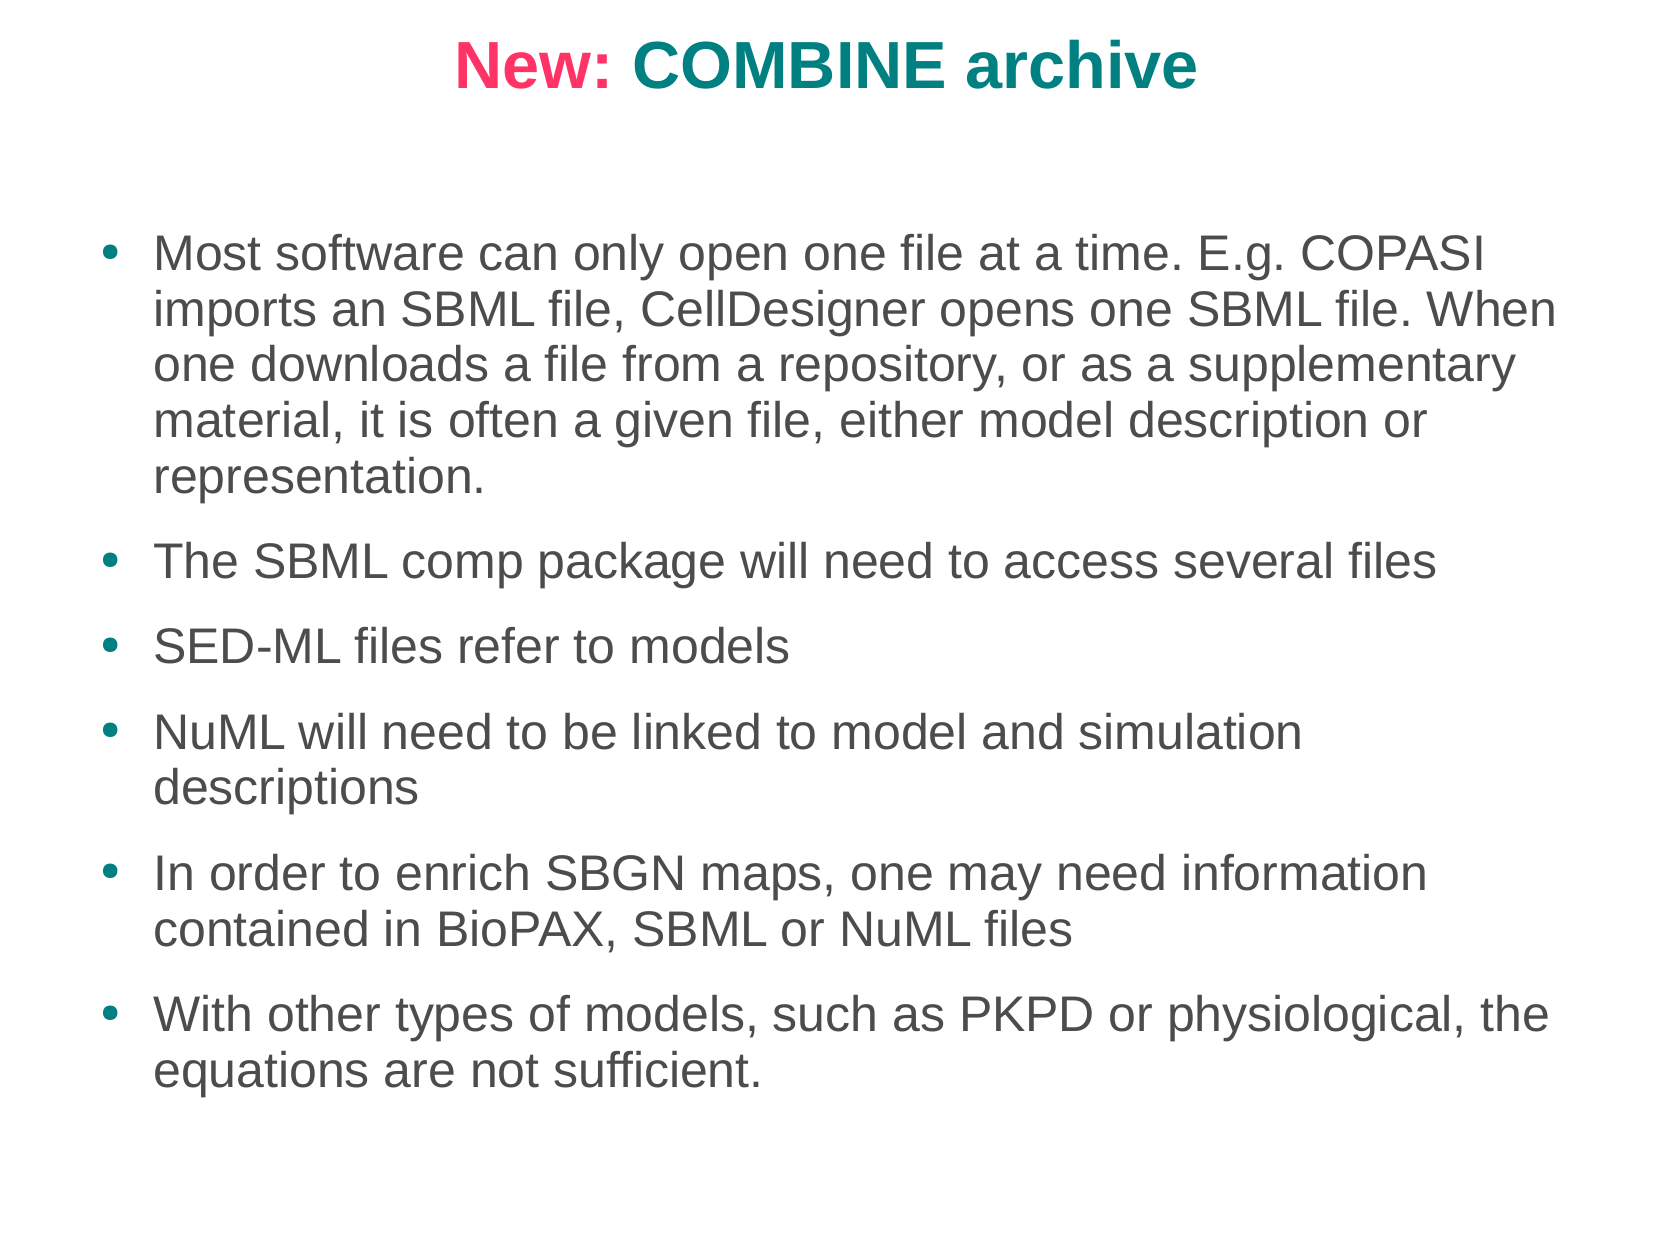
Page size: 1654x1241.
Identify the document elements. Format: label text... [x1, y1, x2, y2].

list Most software can only open one file at a time. E.g. COPASI imports an SBML file, CellDesigner opens one SBML file. When one downloads a file from a repository, or as a supplementary material, it is often a given file, either model description or representation. The SBML comp package will need to access several files SED-ML files refer to models NuML will need to be linked to model and simulation descriptions In order to enrich SBGN maps, one may need information contained in BioPAX, SBML or NuML files With other types of models, such as PKPD or physiological, the equations are not sufficient. [82, 225, 1571, 1173]
title New: COMBINE archive [82, 2, 1571, 129]
